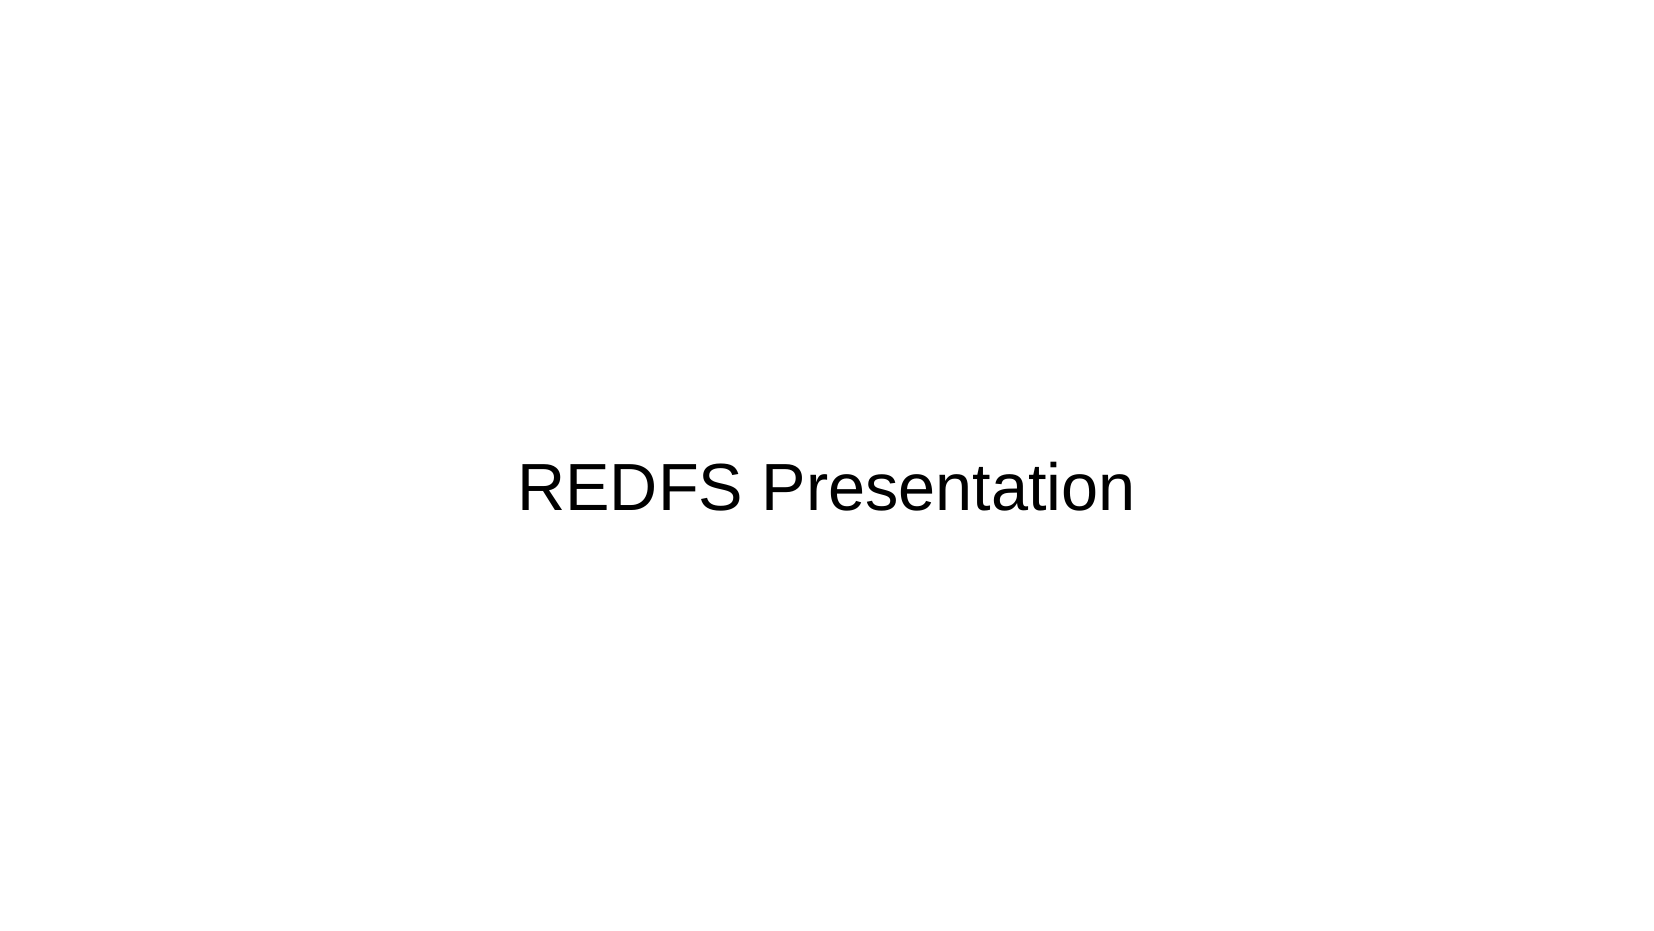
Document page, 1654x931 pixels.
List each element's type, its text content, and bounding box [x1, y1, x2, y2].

subtitle REDFS Presentation [82, 217, 1571, 758]
